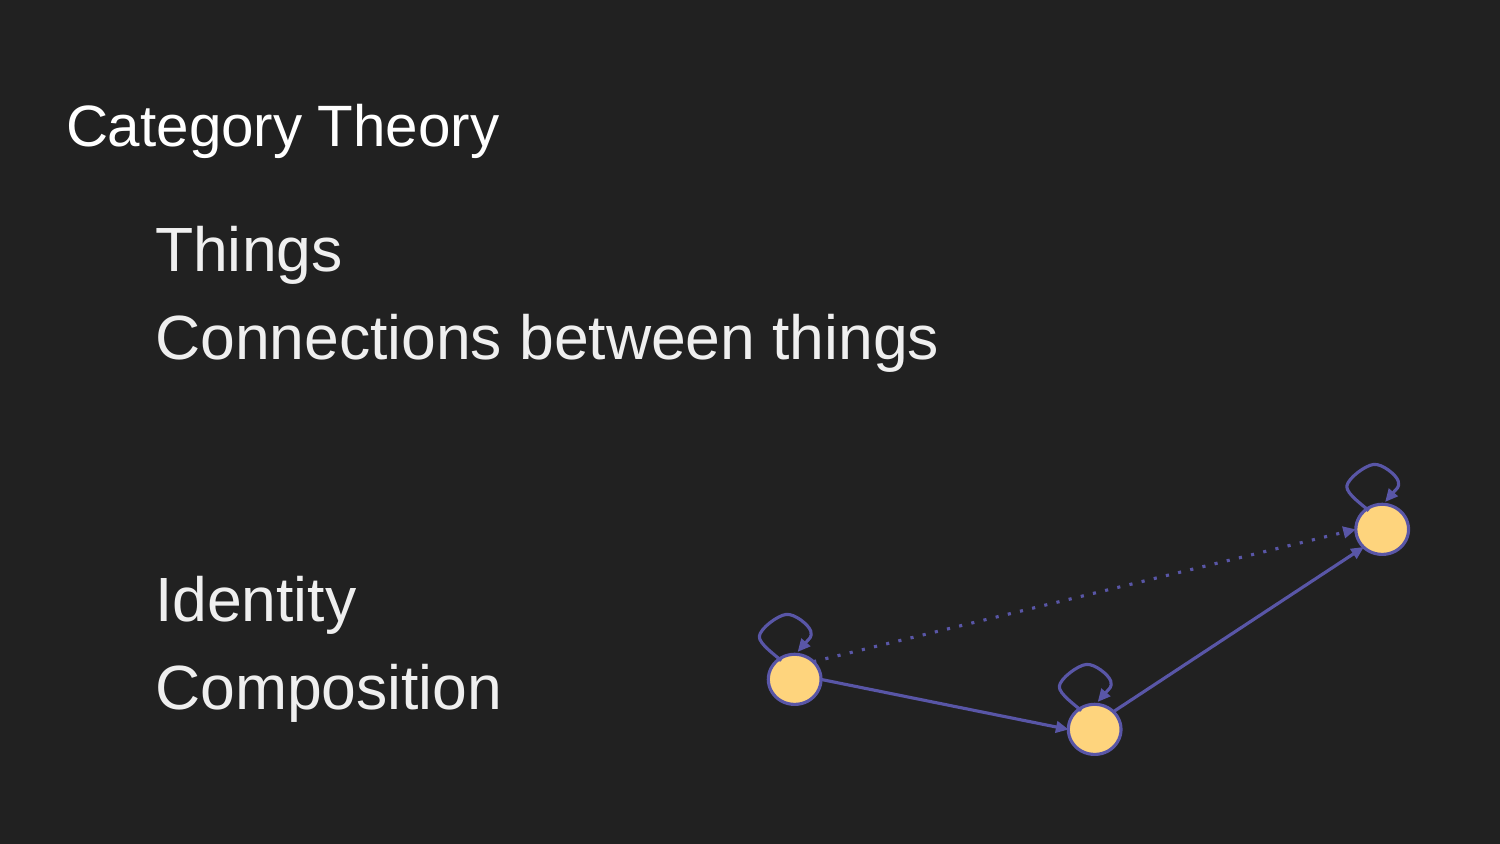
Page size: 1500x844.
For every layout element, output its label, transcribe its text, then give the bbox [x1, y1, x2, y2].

text_box Things Connections between things Identity Composition [140, 194, 1425, 809]
title Category Theory [51, 72, 1449, 167]
text_box [1068, 704, 1122, 755]
text_box [768, 654, 821, 705]
text_box [1355, 504, 1409, 555]
